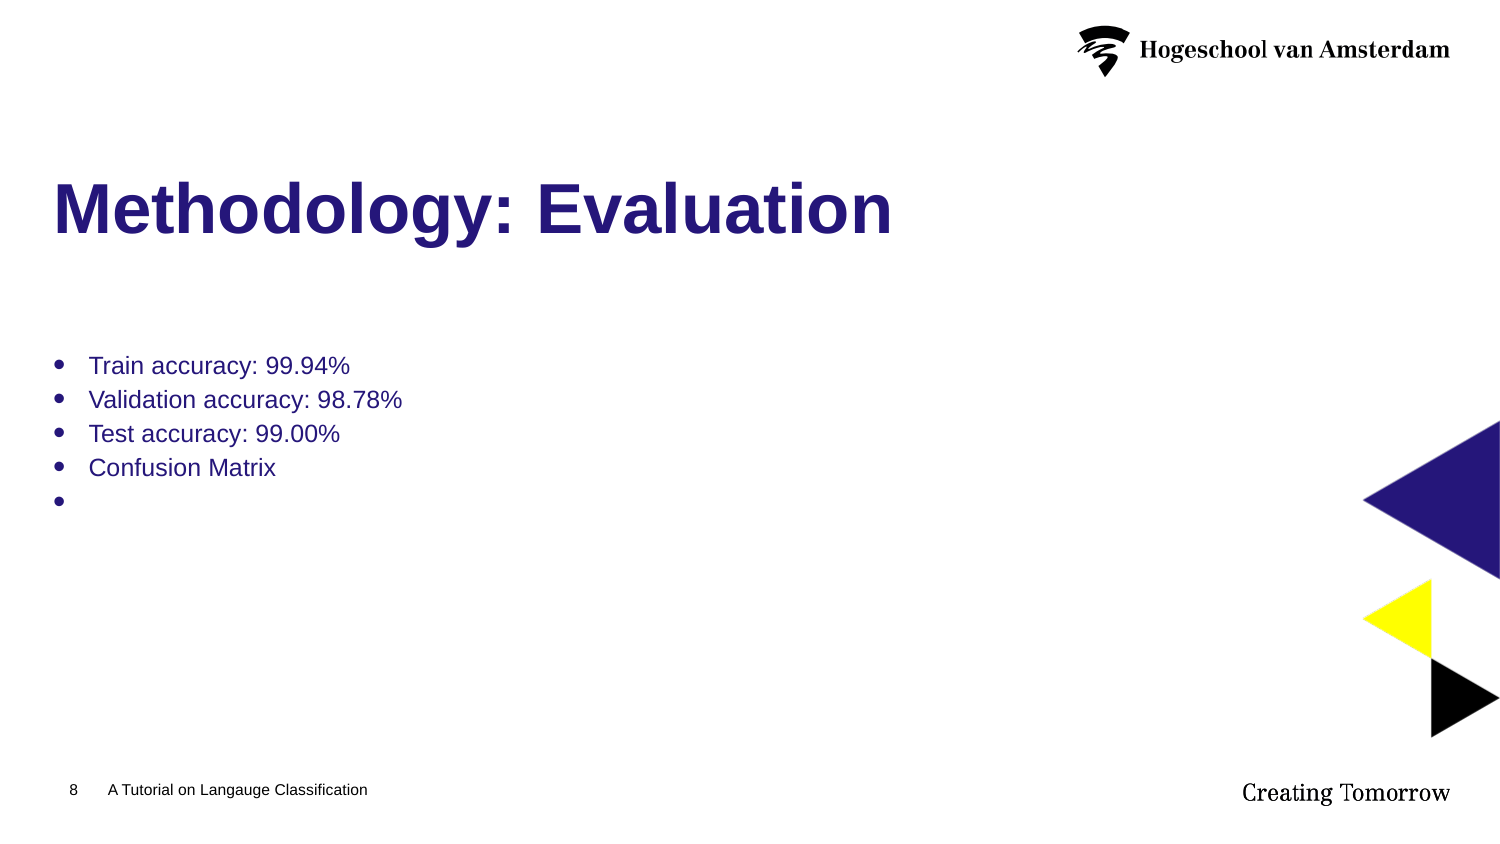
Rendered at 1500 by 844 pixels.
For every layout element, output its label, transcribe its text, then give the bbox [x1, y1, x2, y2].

title Methodology: Evaluation [53, 163, 1363, 346]
text_box A Tutorial on Langauge Classification [114, 767, 751, 813]
text_box [54, 767, 114, 813]
list Train accuracy: 99.94% Validation accuracy: 98.78% Test accuracy: 99.00% Confusion Matrix [53, 346, 1362, 741]
